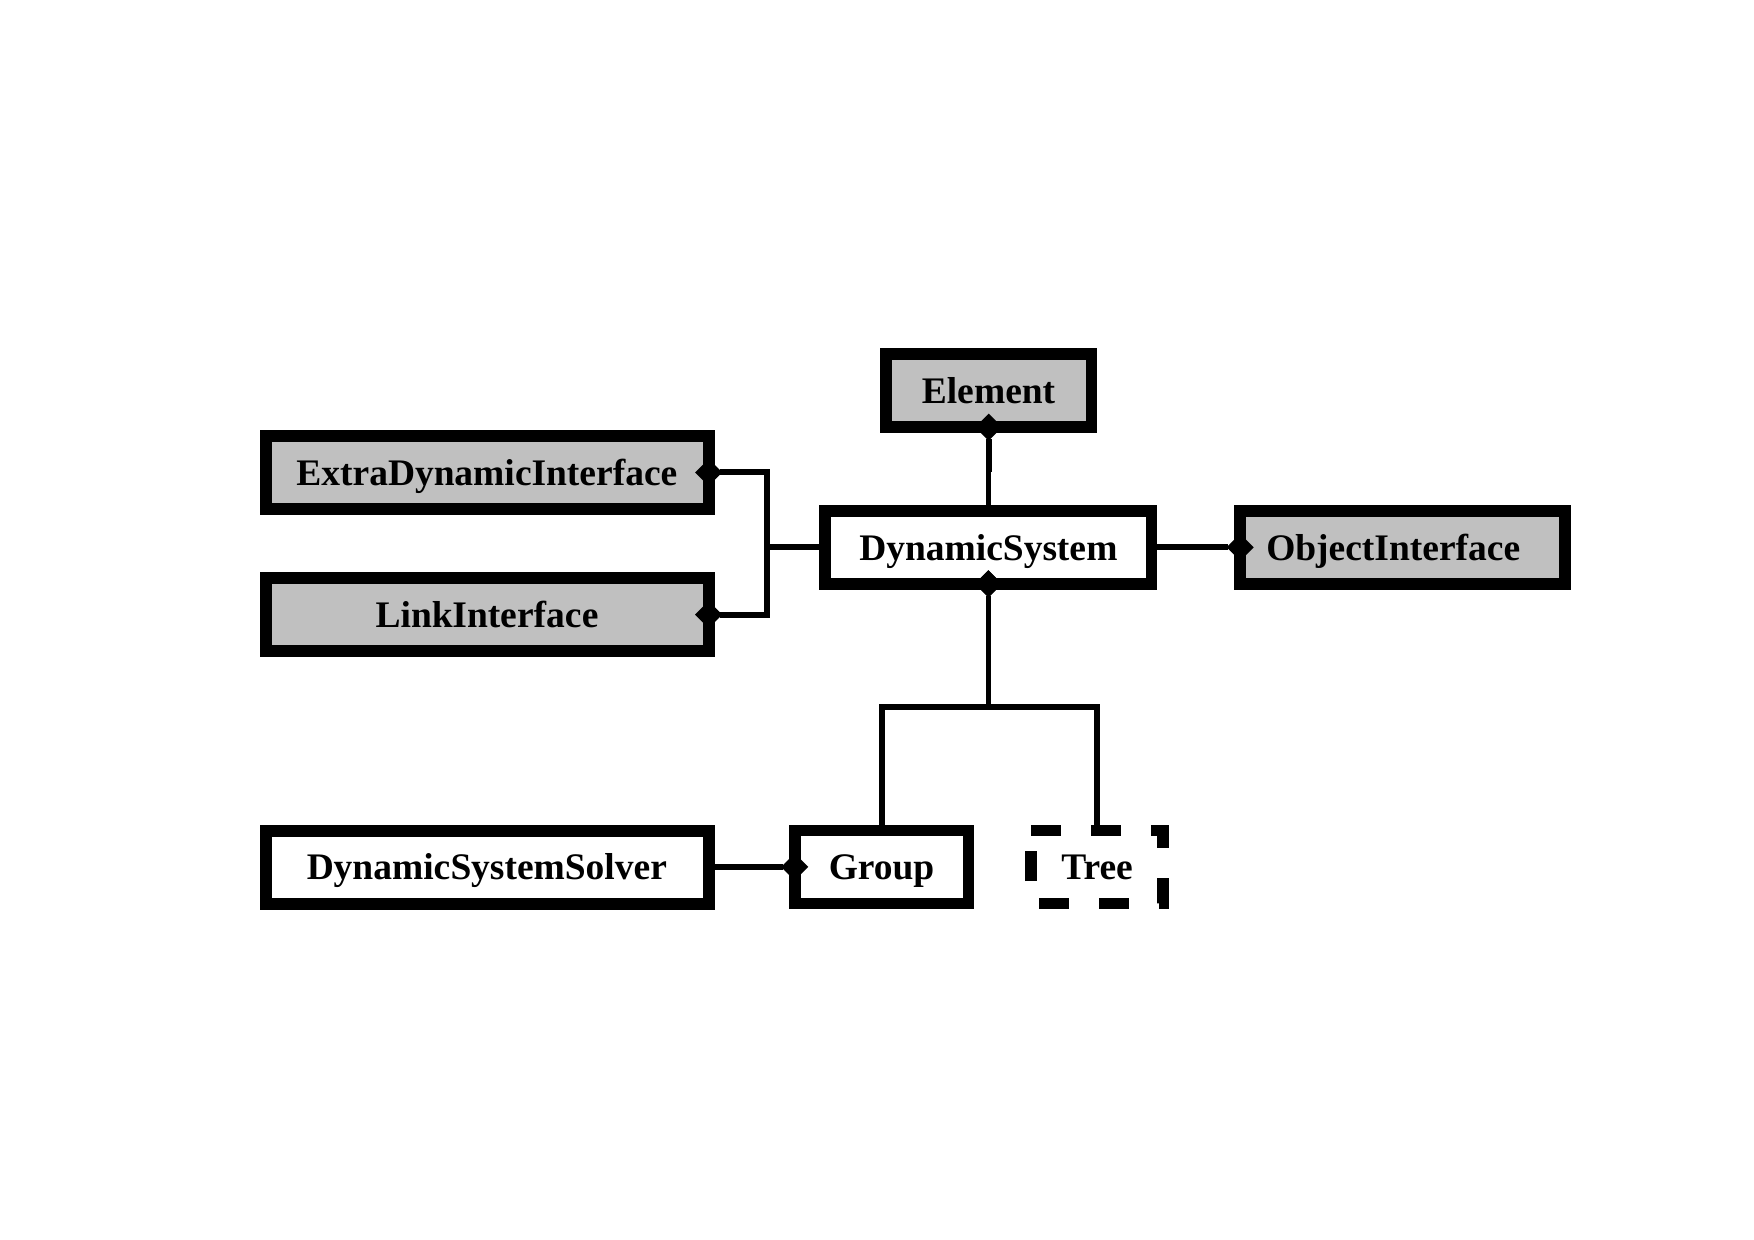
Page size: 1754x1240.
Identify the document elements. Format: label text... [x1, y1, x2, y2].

text_box ObjectInterface [1240, 510, 1566, 584]
text_box LinkInterface [265, 578, 709, 652]
text_box DynamicSystem [825, 510, 1152, 584]
text_box Group [794, 830, 969, 904]
text_box ExtraDynamicInterface [265, 436, 709, 509]
text_box DynamicSystemSolver [265, 830, 709, 904]
text_box Tree [1030, 830, 1164, 904]
text_box Element [885, 354, 1092, 428]
